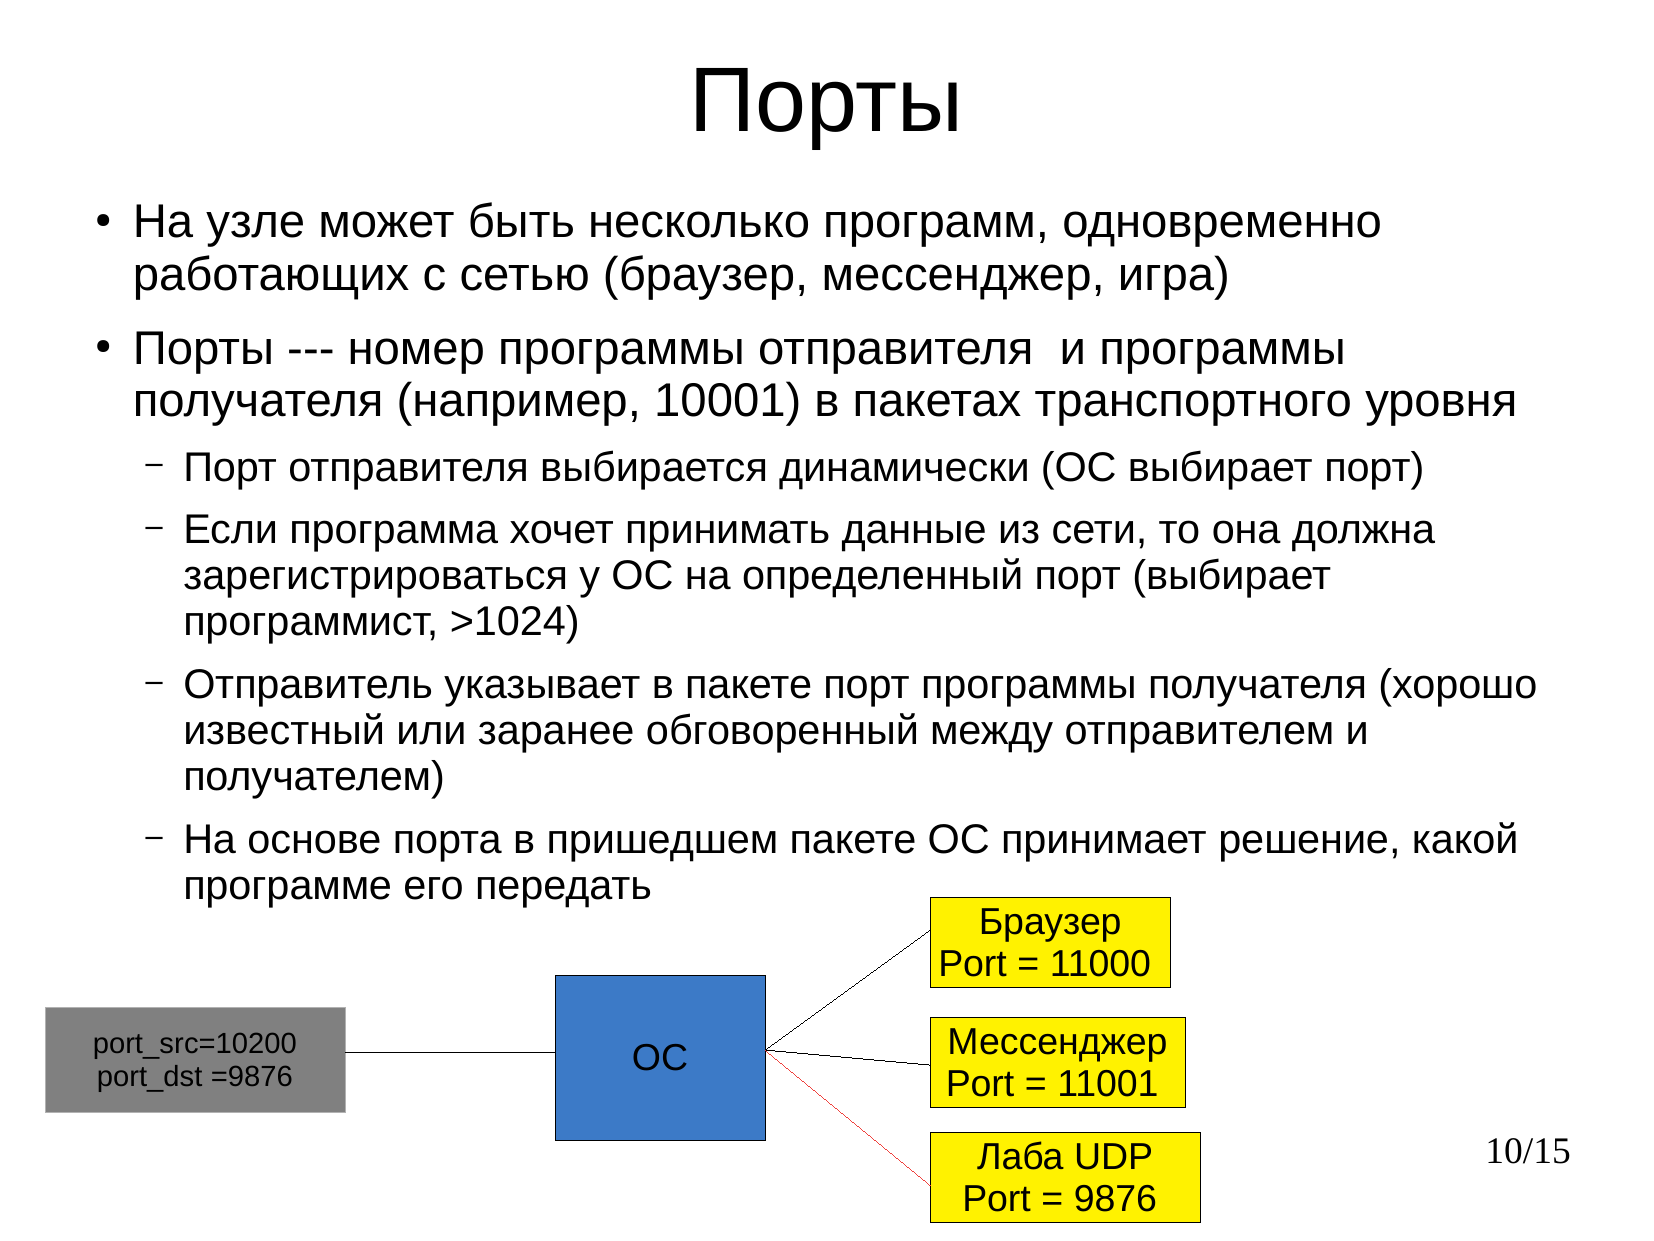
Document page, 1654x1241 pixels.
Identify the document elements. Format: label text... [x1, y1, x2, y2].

text_box Мессенджер Port = 11001 [930, 1017, 1186, 1108]
text_box Лаба UDP Port = 9876 [930, 1132, 1201, 1223]
list На узле может быть несколько программ, одновременно работающих с сетью (браузер, мессенджер, игра) Порты --- номер программы отправителя и программы получателя (например, 10001) в пакетах транспортного уровня Порт отправителя выбирается динамически (ОС выбирает порт) Если программа хочет принимать данные из сети, то она должна зарегистрироваться у ОС на определенный порт (выбирает программист, >1024) Отправитель указывает в пакете порт программы получателя (хорошо известный или заранее обговоренный между отправителем и получателем) На основе порта в пришедшем пакете ОС принимает решение, какой программе его передать [82, 195, 1576, 916]
text_box port_src=10200 port_dst =9876 [45, 1007, 346, 1113]
title Порты [82, 34, 1571, 166]
text_box Браузер Port = 11000 [930, 897, 1171, 988]
text_box ОС [555, 975, 766, 1141]
